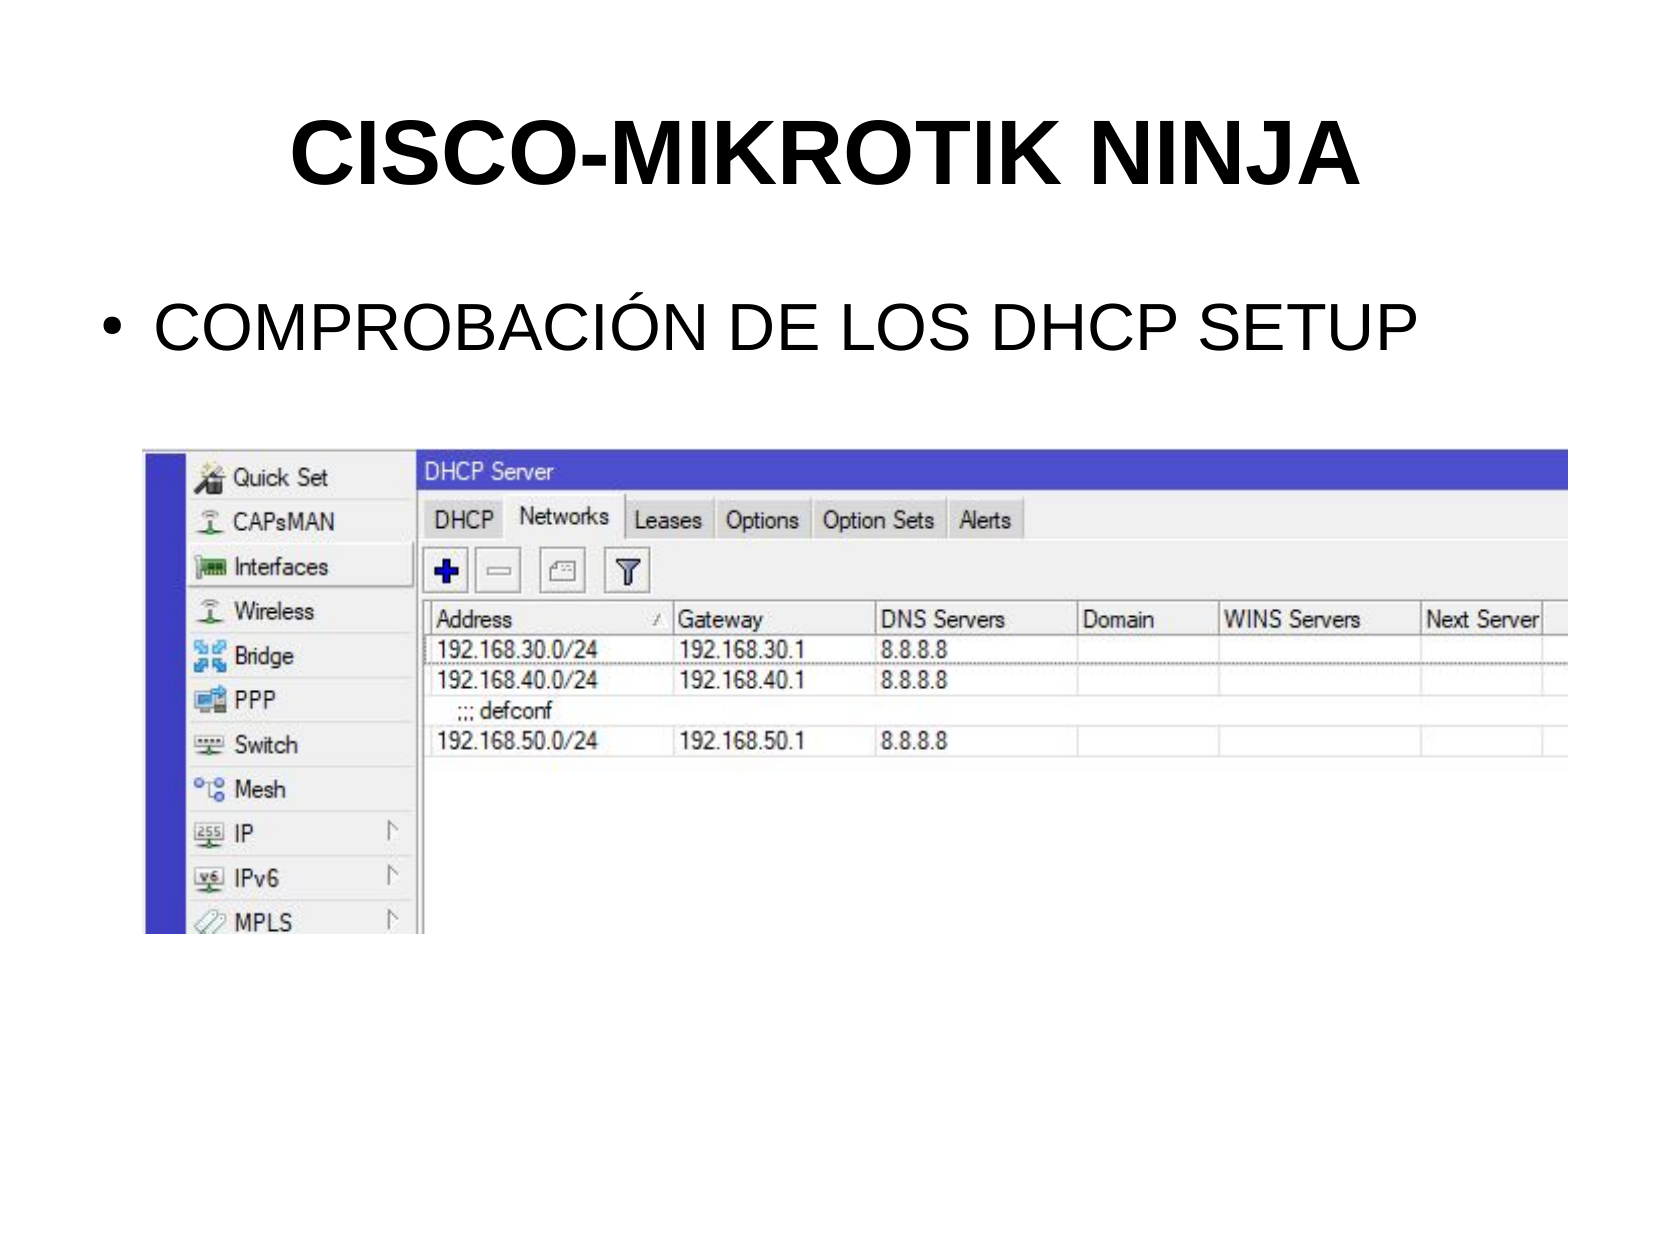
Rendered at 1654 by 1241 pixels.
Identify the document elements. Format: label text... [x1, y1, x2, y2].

picture [142, 448, 1568, 934]
list COMPROBACIÓN DE LOS DHCP SETUP [82, 290, 1571, 1010]
title CISCO-MIKROTIK NINJA [82, 49, 1571, 257]
